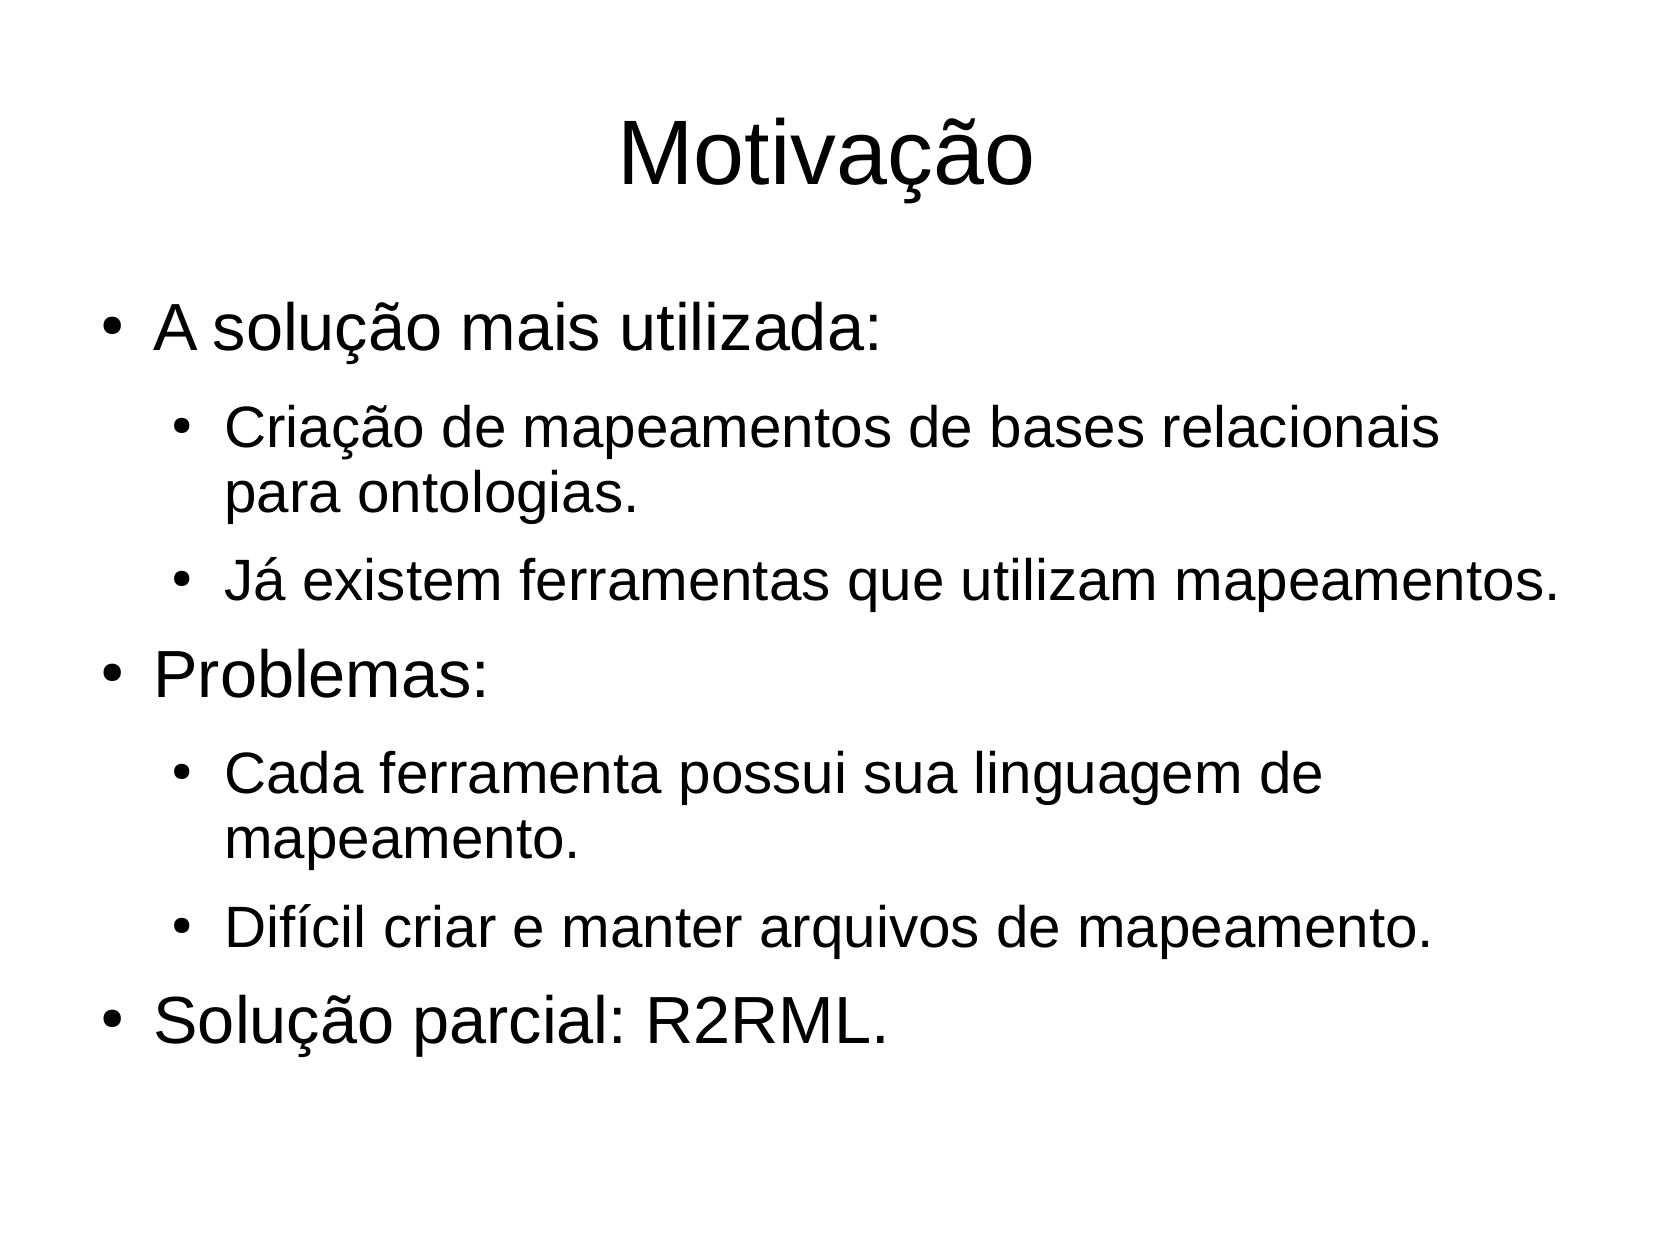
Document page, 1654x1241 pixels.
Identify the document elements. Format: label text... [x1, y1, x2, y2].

list A solução mais utilizada: Criação de mapeamentos de bases relacionais para ontologias. Já existem ferramentas que utilizam mapeamentos. Problemas: Cada ferramenta possui sua linguagem de mapeamento. Difícil criar e manter arquivos de mapeamento. Solução parcial: R2RML. [82, 290, 1571, 1094]
title Motivação [82, 56, 1571, 250]
